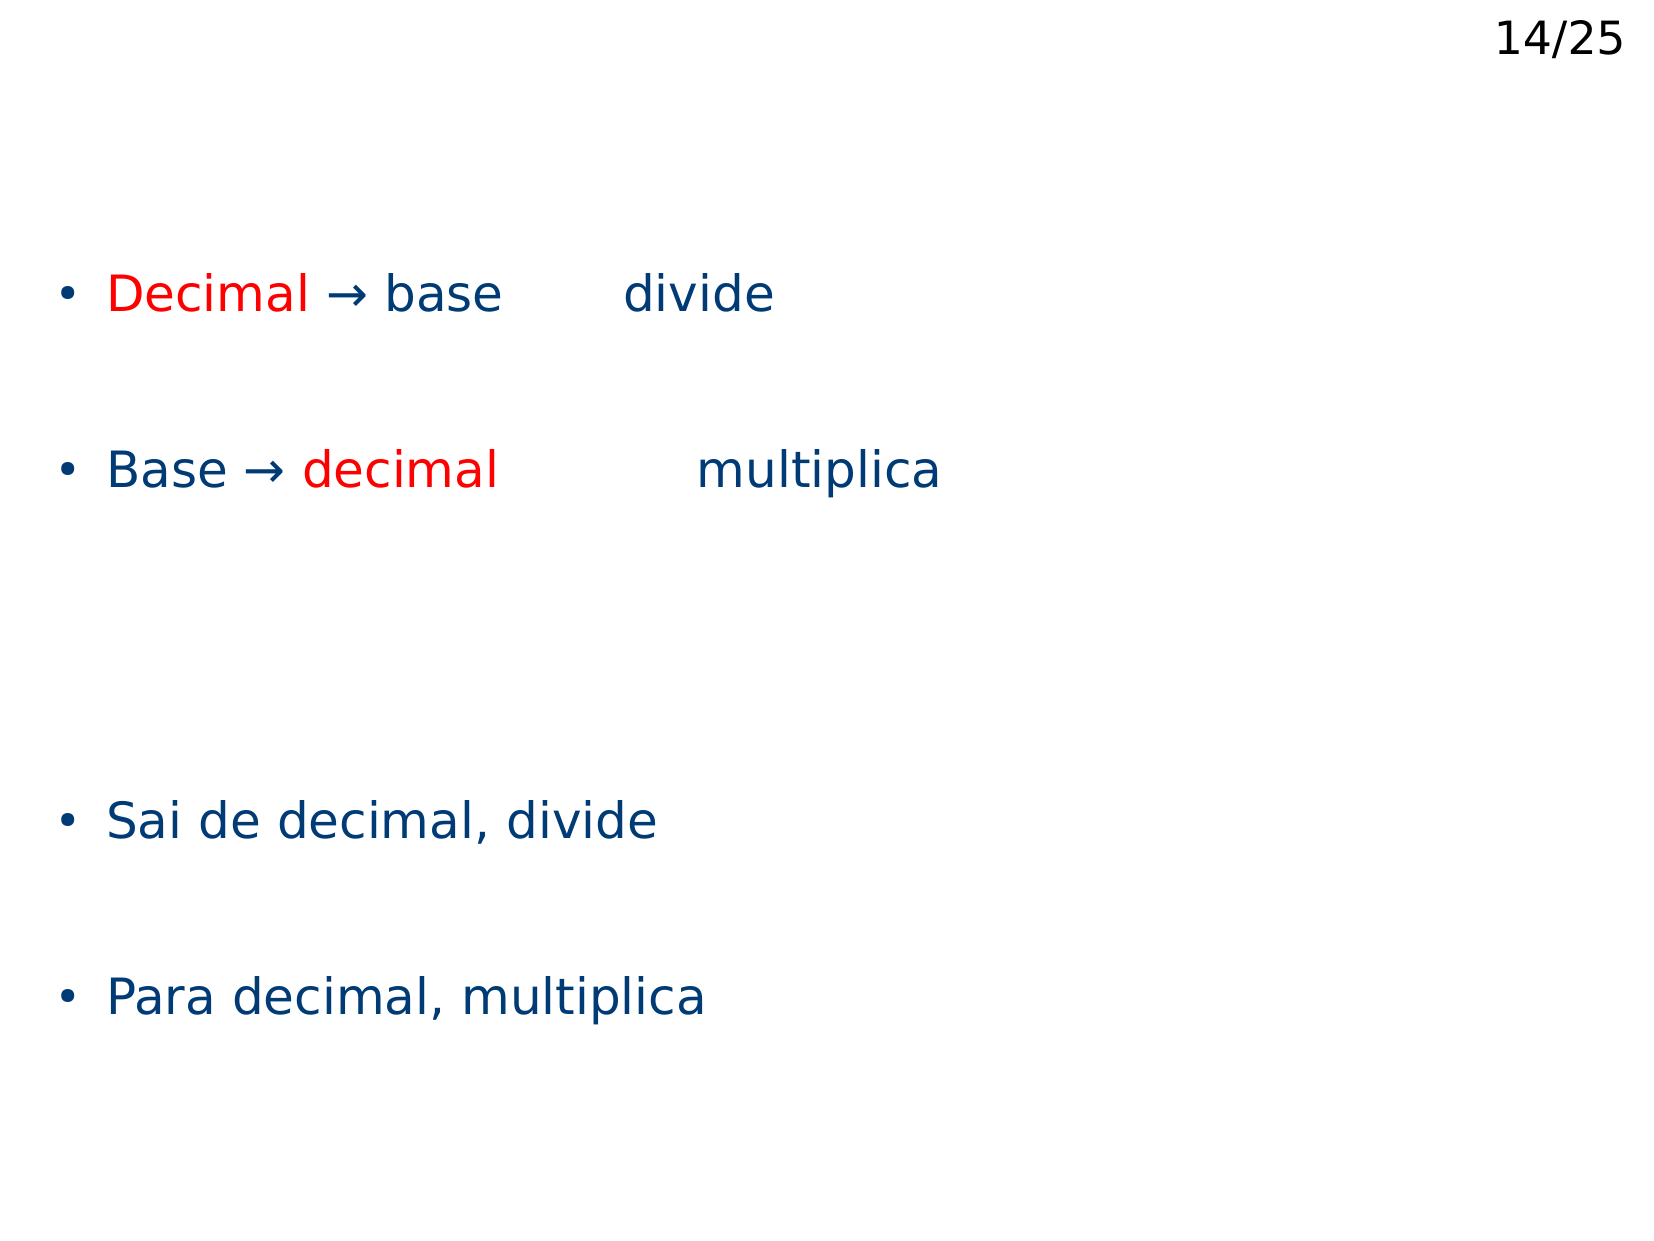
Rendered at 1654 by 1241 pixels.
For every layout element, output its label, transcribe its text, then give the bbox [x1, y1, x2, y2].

list Decimal → base divide Base → decimal multiplica Sai de decimal, divide Para decimal, multiplica [59, 236, 1625, 1211]
